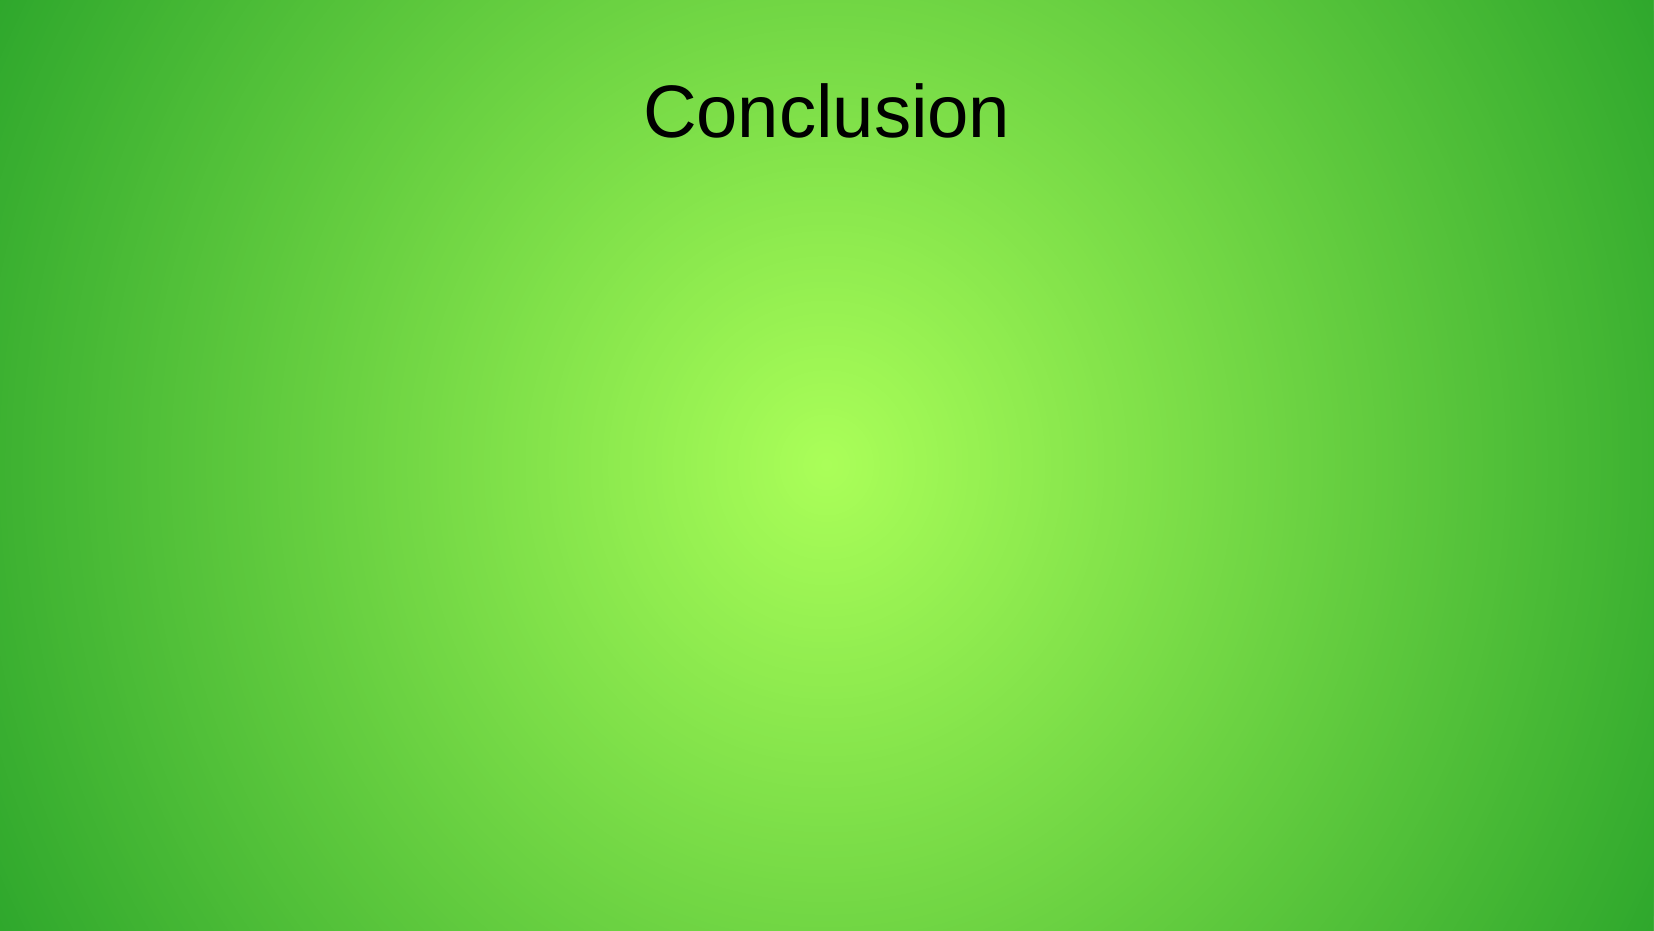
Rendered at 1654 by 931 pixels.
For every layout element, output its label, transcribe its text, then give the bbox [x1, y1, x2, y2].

title Conclusion [82, 35, 1571, 189]
